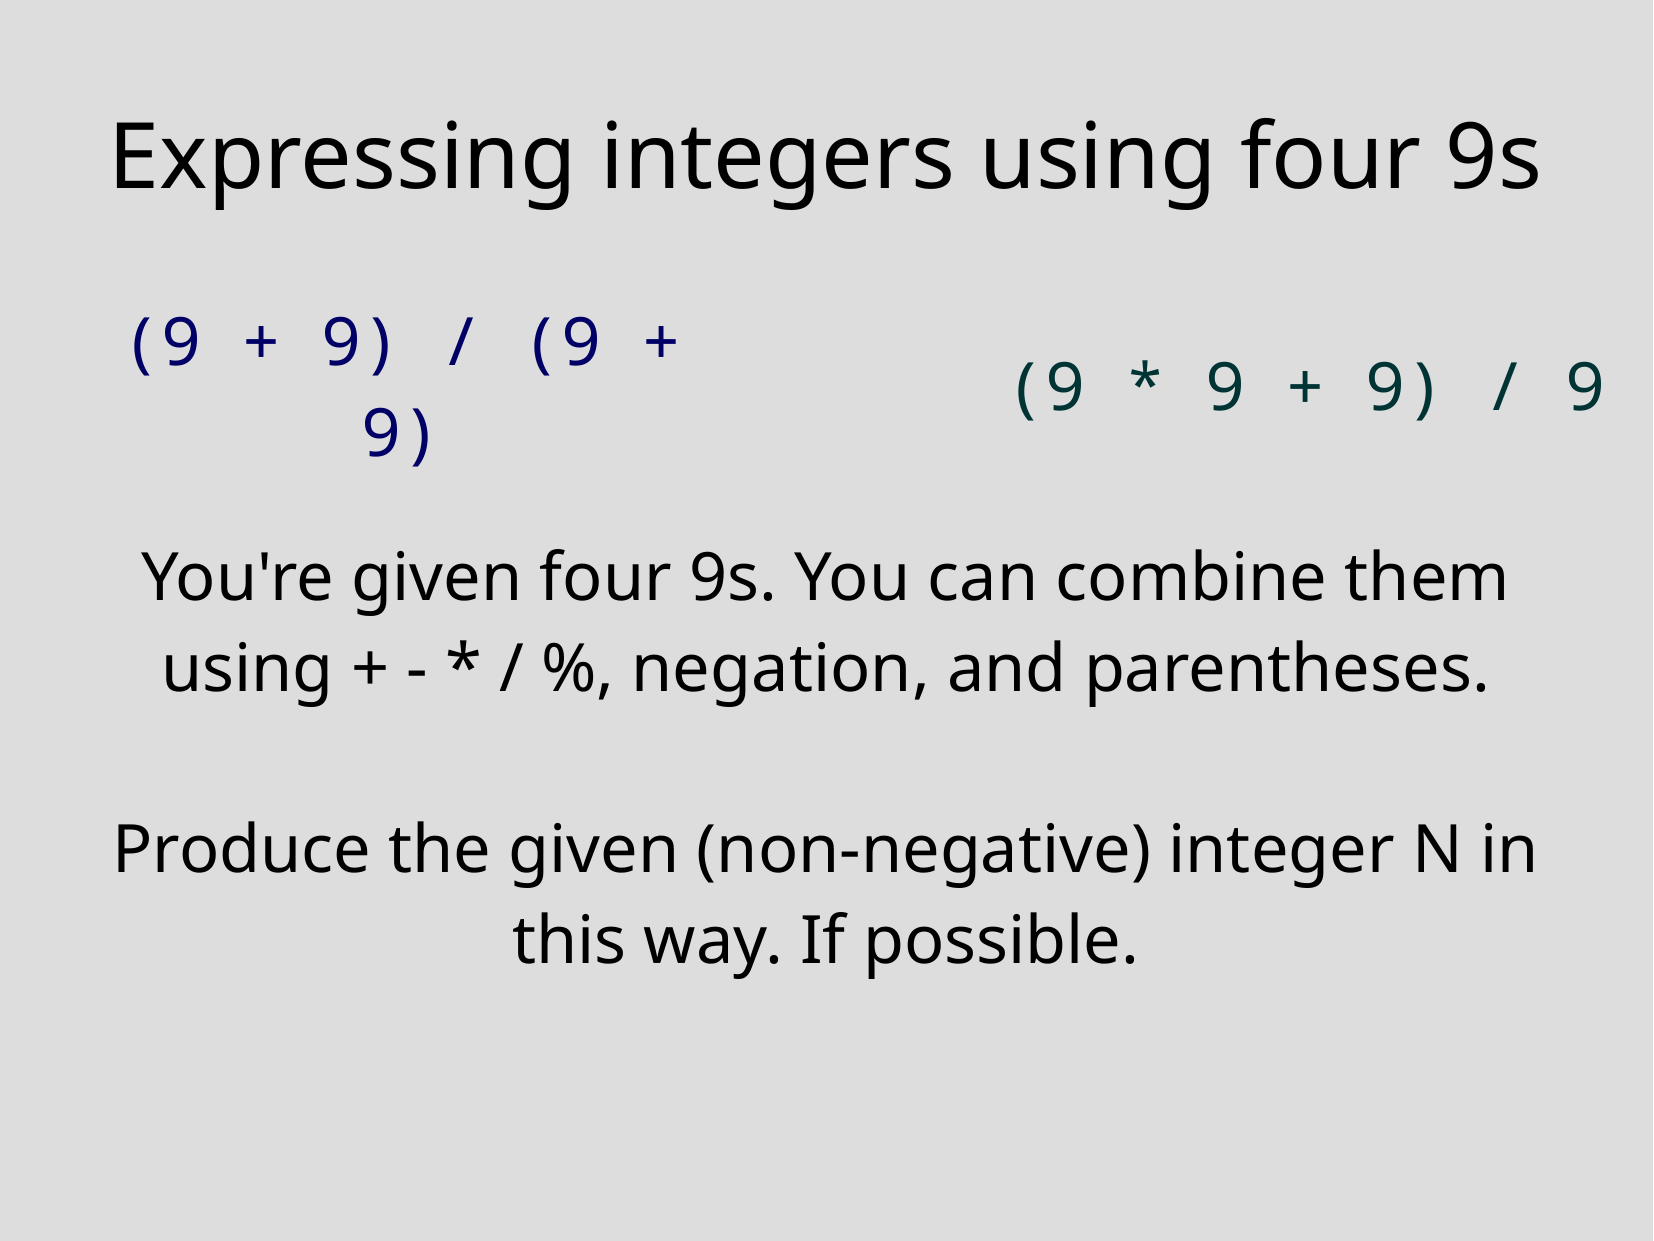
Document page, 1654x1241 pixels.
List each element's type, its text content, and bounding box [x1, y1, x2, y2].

title Expressing integers using four 9s [82, 49, 1571, 257]
subtitle You're given four 9s. You can combine them using + - * / %, negation, and parentheses. Produce the given (non-negative) integer N in this way. If possible. [82, 396, 1571, 1116]
text_box (9 + 9) / (9 + 9) [86, 317, 717, 453]
text_box (9 * 9 + 9) / 9 [990, 317, 1621, 453]
